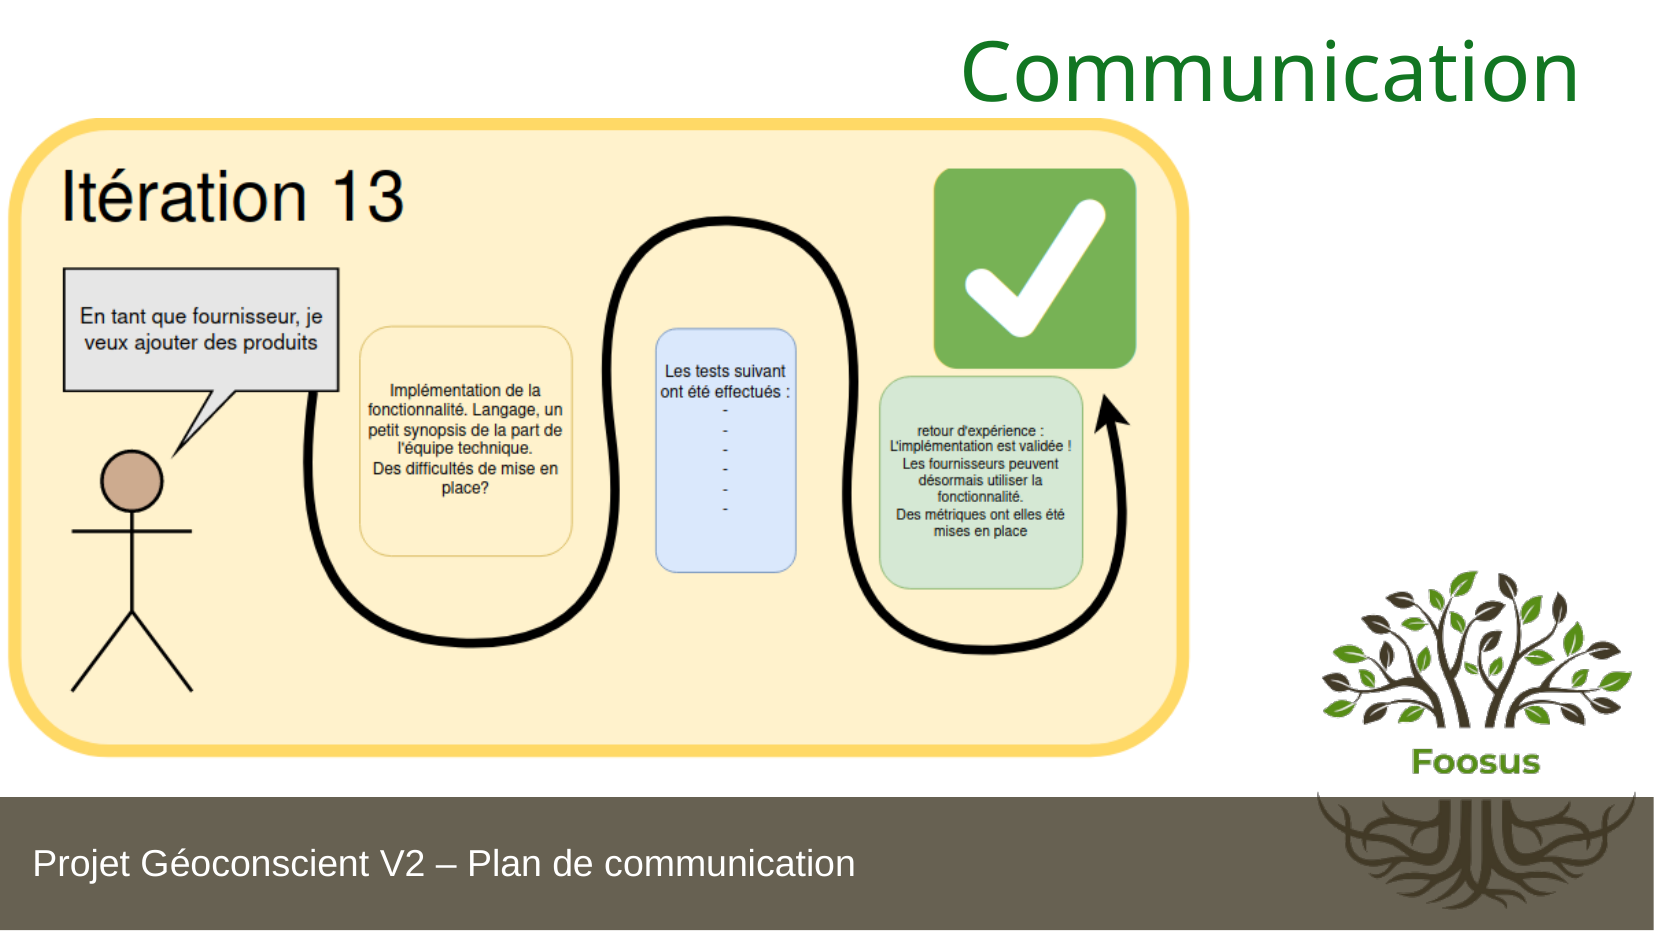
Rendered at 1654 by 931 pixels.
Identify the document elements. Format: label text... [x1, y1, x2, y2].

picture [1299, 560, 1654, 797]
picture [0, 118, 1196, 768]
text_box Projet Géoconscient V2 – Plan de communication [17, 835, 1329, 931]
text_box Communication [944, 5, 1654, 207]
text_box [0, 797, 1654, 931]
